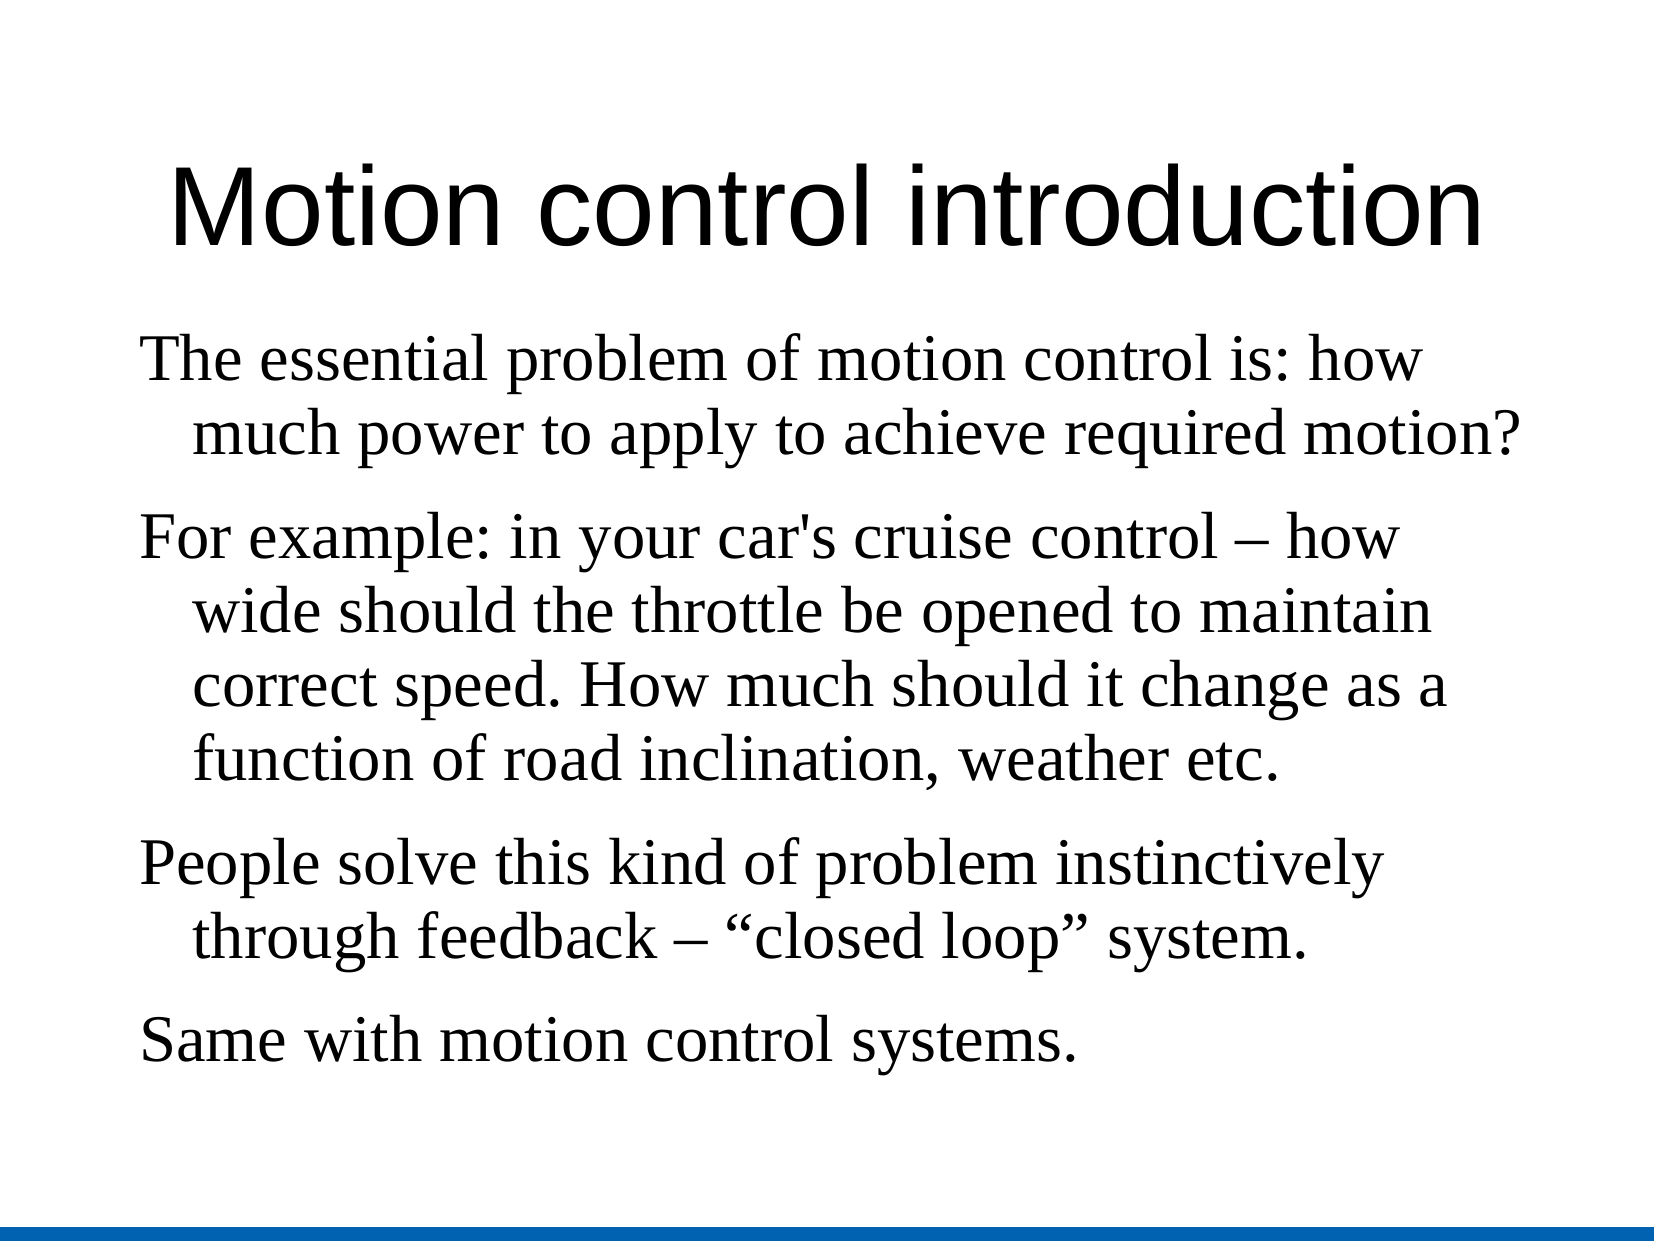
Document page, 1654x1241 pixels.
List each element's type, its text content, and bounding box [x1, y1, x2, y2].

title Motion control introduction [121, 102, 1533, 311]
list The essential problem of motion control is: how much power to apply to achieve required motion? For example: in your car's cruise control – how wide should the throttle be opened to maintain correct speed. How much should it change as a function of road inclination, weather etc. People solve this kind of problem instinctively through feedback – “closed loop” system. Same with motion control systems. [121, 321, 1533, 1153]
